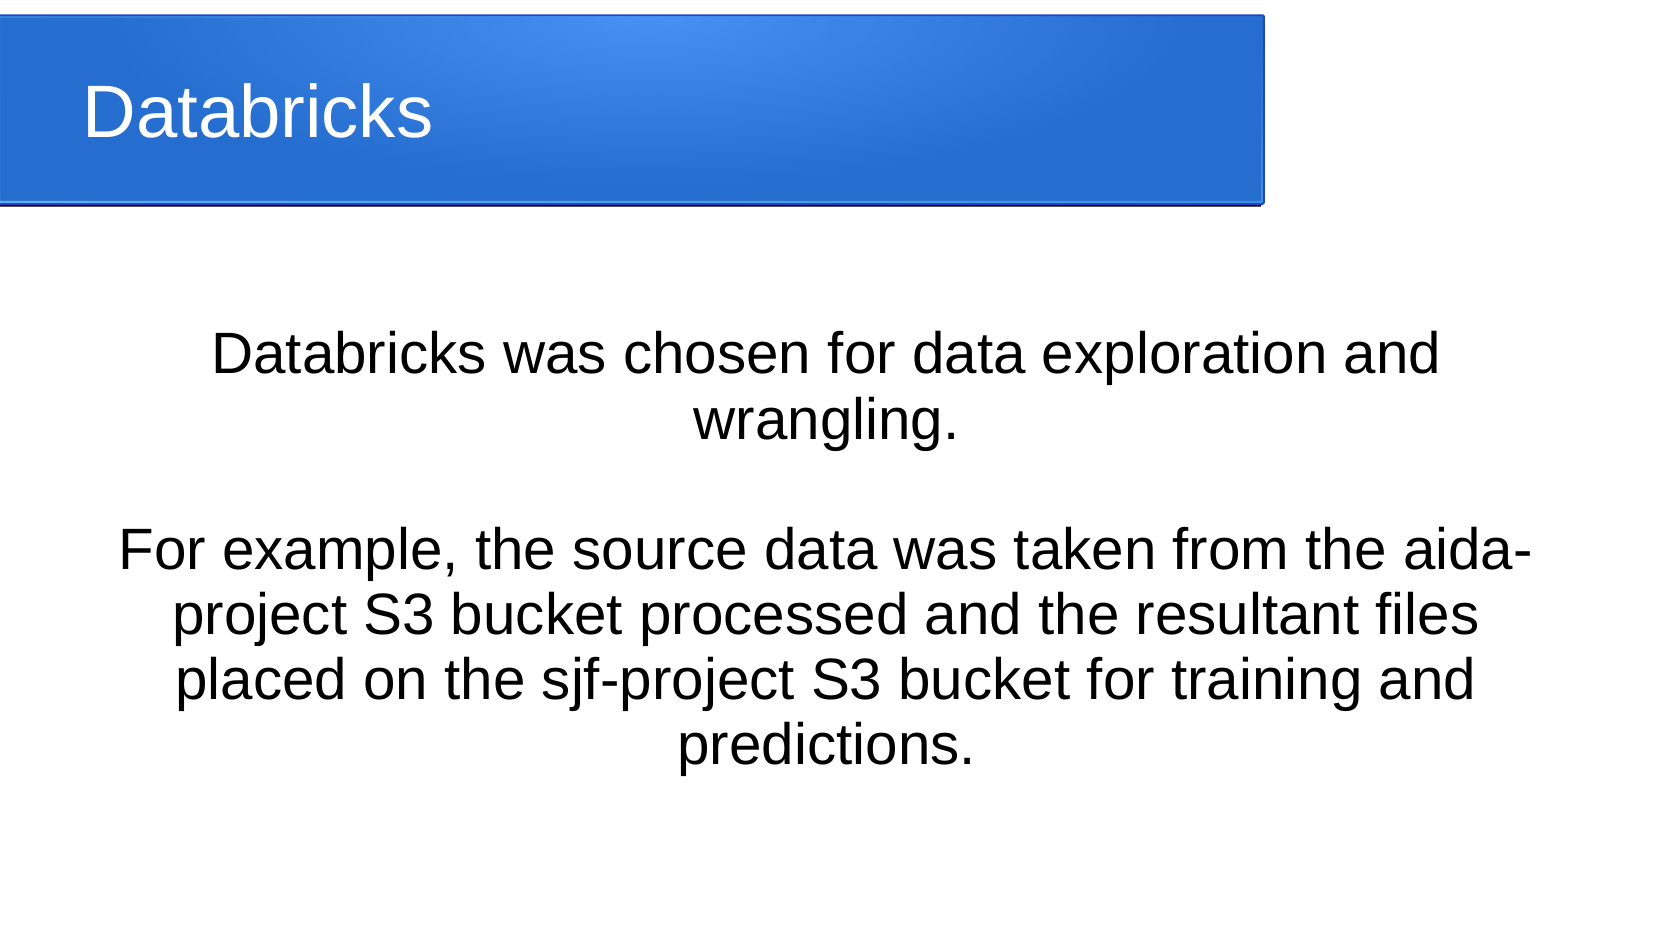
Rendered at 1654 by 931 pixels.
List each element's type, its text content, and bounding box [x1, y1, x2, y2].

subtitle Databricks was chosen for data exploration and wrangling. For example, the source data was taken from the aida-project S3 bucket processed and the resultant files placed on the sjf-project S3 bucket for training and predictions. [82, 223, 1571, 875]
title Databricks [82, 35, 1235, 189]
